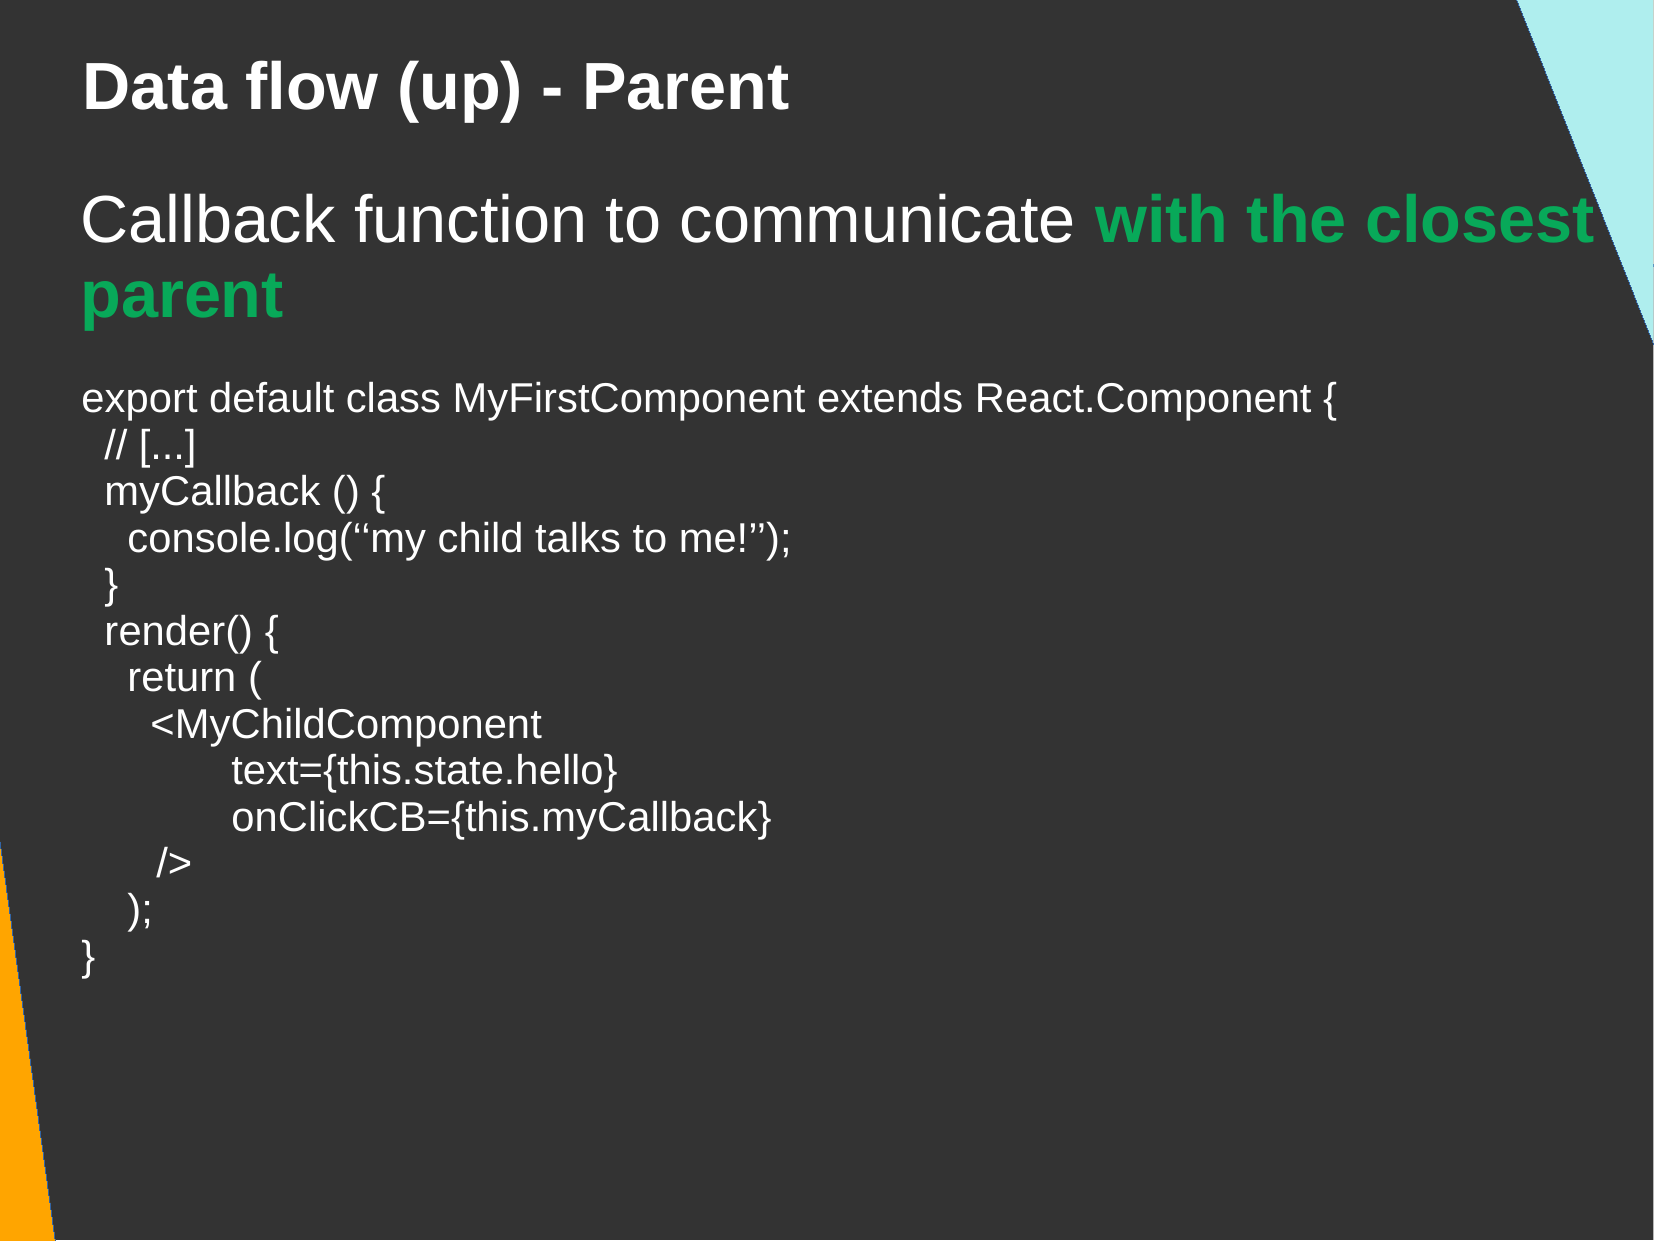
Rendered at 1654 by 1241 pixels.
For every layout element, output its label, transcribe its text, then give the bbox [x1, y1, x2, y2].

title Data flow (up) - Parent [82, 49, 1111, 125]
text_box [1516, 0, 1654, 345]
title export default class MyFirstComponent extends React.Component { // [...] myCallback () { console.log(‘‘my child talks to me!’’); } render() { return ( <MyChildComponent text={this.state.hello} onClickCB={this.myCallback} /> ); } [81, 375, 1654, 1066]
title Callback function to communicate with the closest parent [80, 182, 1653, 650]
text_box [0, 841, 56, 1241]
